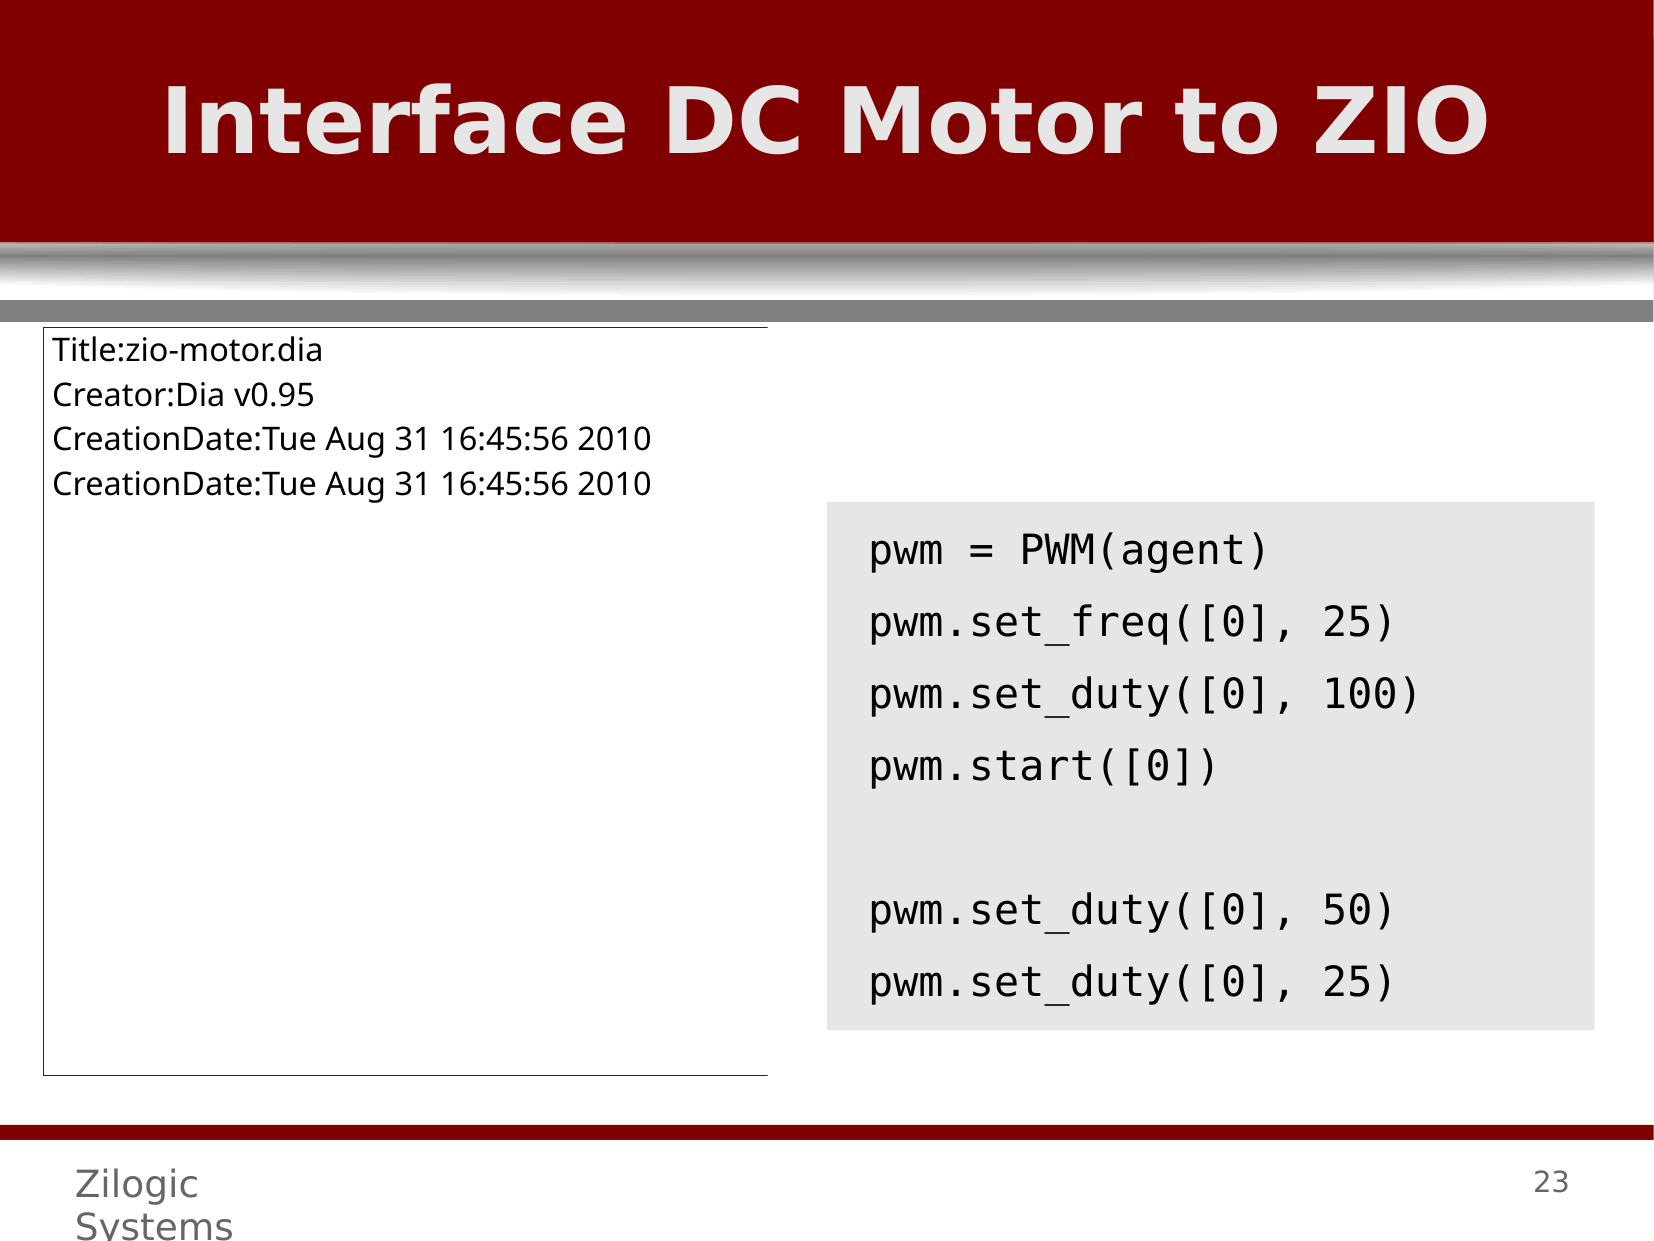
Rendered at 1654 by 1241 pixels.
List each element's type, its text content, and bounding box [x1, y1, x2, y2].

title Interface DC Motor to ZIO [82, 26, 1571, 218]
picture [41, 324, 768, 1076]
list pwm = PWM(agent) pwm.set_freq([0], 25) pwm.set_duty([0], 100) pwm.start([0]) pwm.set_duty([0], 50) pwm.set_duty([0], 25) [826, 501, 1595, 1031]
